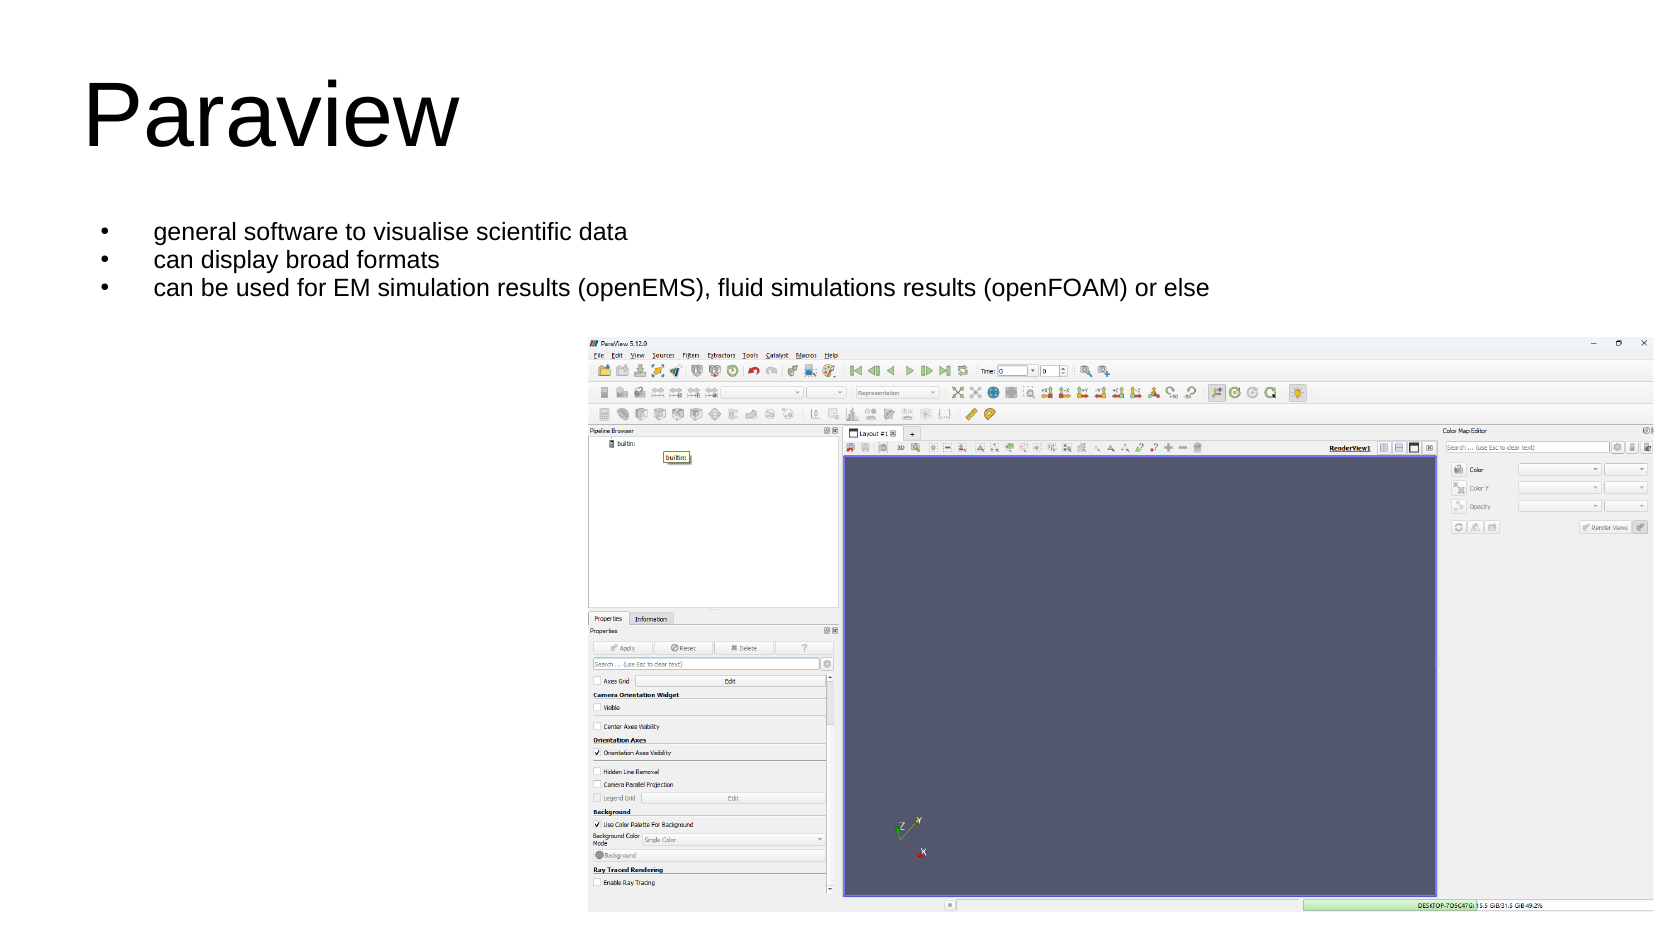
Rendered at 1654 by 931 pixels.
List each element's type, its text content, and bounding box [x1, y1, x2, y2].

title Paraview [82, 37, 1571, 193]
list general software to visualise scientific data can display broad formats can be used for EM simulation results (openEMS), fluid simulations results (openFOAM) or else [82, 217, 1571, 376]
picture [588, 337, 1654, 912]
